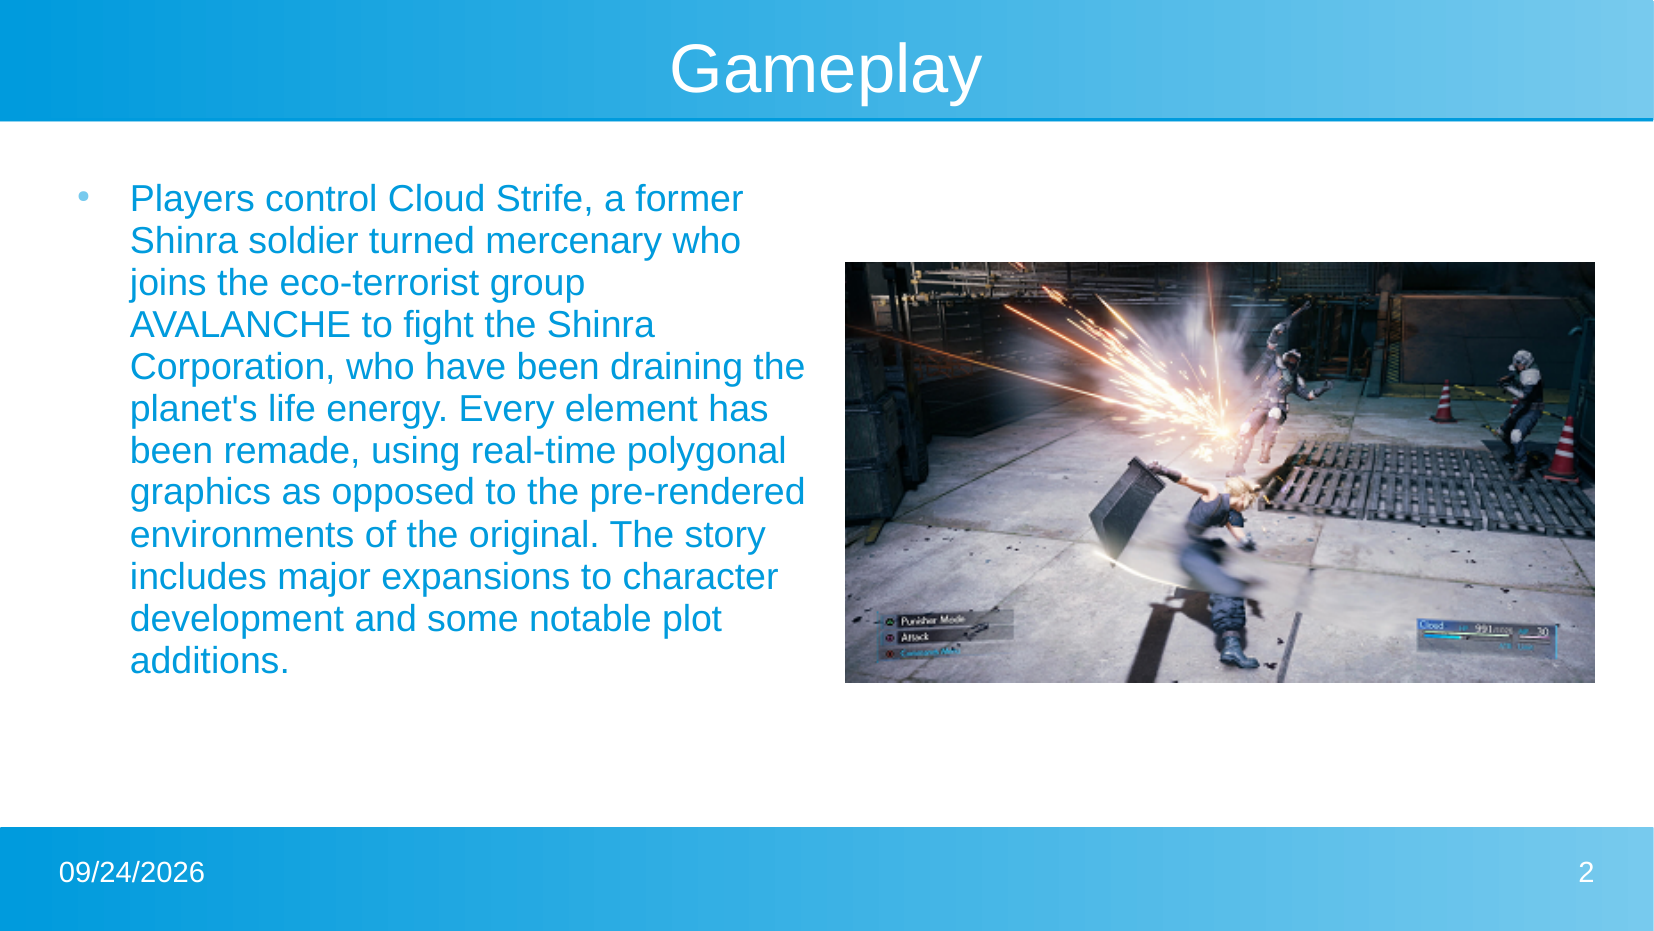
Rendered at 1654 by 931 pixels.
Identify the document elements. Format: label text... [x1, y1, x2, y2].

title Gameplay [59, 29, 1595, 108]
list Players control Cloud Strife, a former Shinra soldier turned mercenary who joins the eco-terrorist group AVALANCHE to fight the Shinra Corporation, who have been draining the planet's life energy. Every element has been remade, using real-time polygonal graphics as opposed to the pre-rendered environments of the original. The story includes major expansions to character development and some notable plot additions. [59, 177, 809, 768]
picture [845, 262, 1595, 683]
